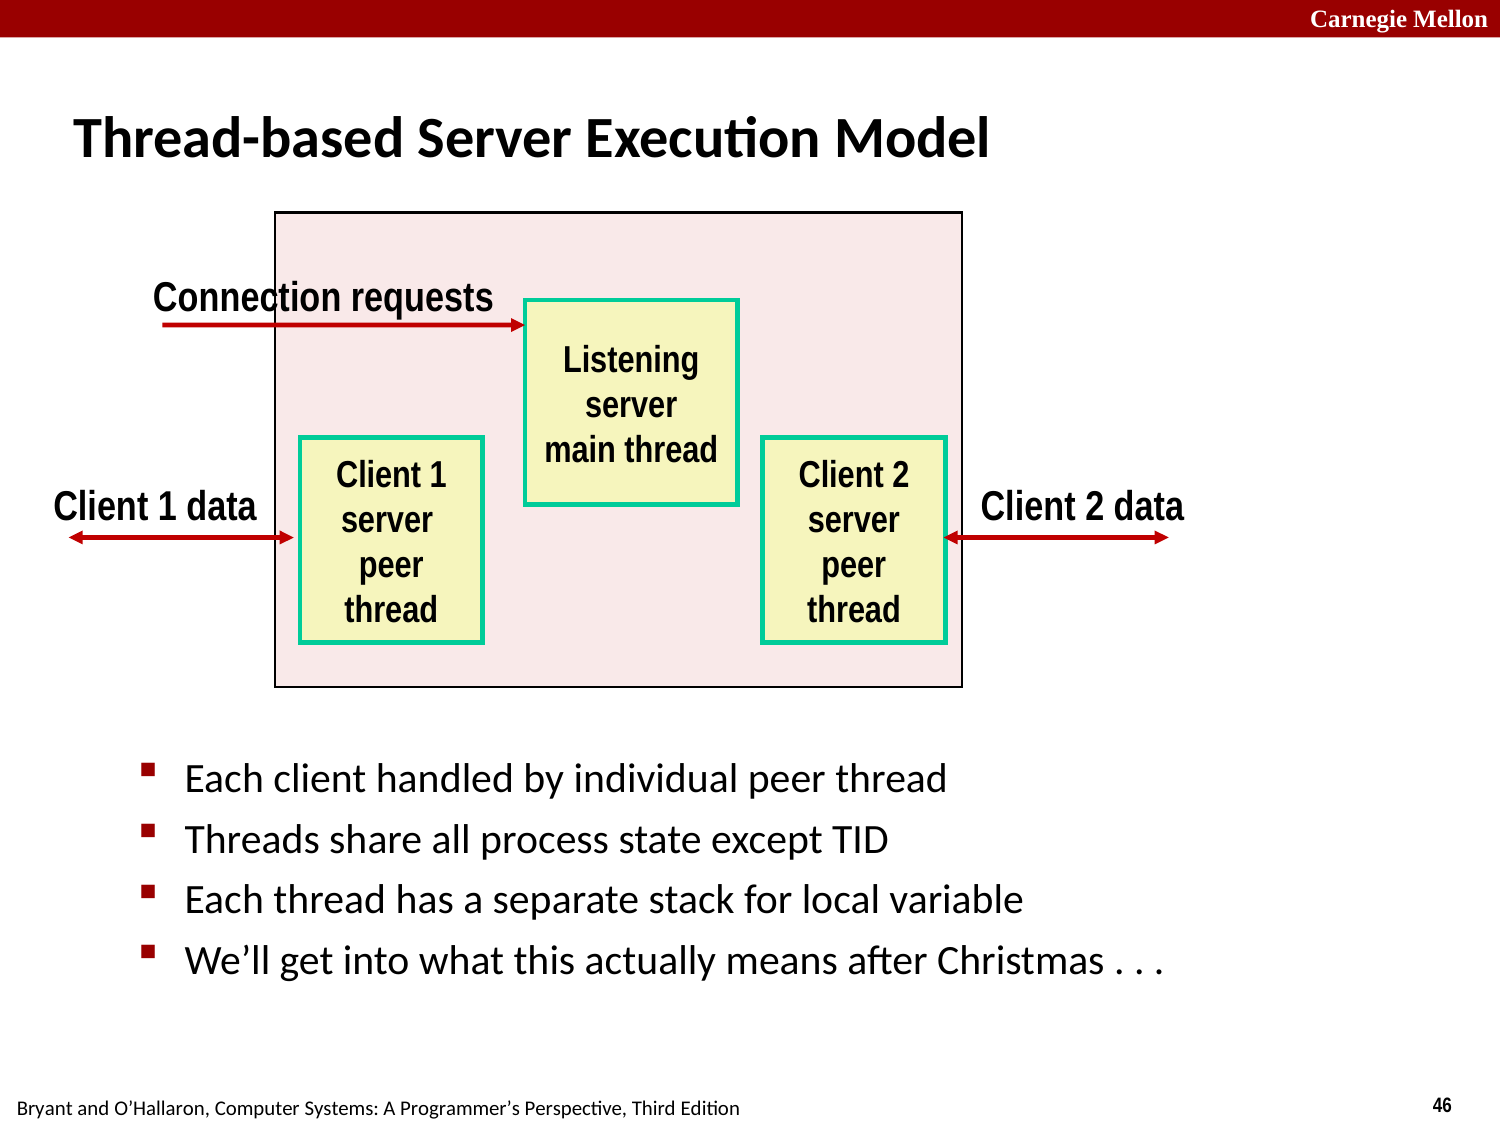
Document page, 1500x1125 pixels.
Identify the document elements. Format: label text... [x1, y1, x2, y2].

text_box Client 1 server peer thread [299, 437, 483, 643]
text_box Connection requests [137, 262, 509, 328]
text_box Client 2 server peer thread [762, 437, 946, 643]
text_box Client 2 data [965, 471, 1200, 537]
text_box Listening server main thread [524, 299, 738, 505]
title Thread-based Server Execution Model [58, 71, 1304, 197]
list Each client handled by individual peer thread Threads share all process state except TID Each thread has a separate stack for local variable We’ll get into what this actually means after Christmas . . . [47, 743, 1411, 1076]
text_box [274, 212, 963, 688]
text_box Client 1 data [38, 471, 272, 537]
